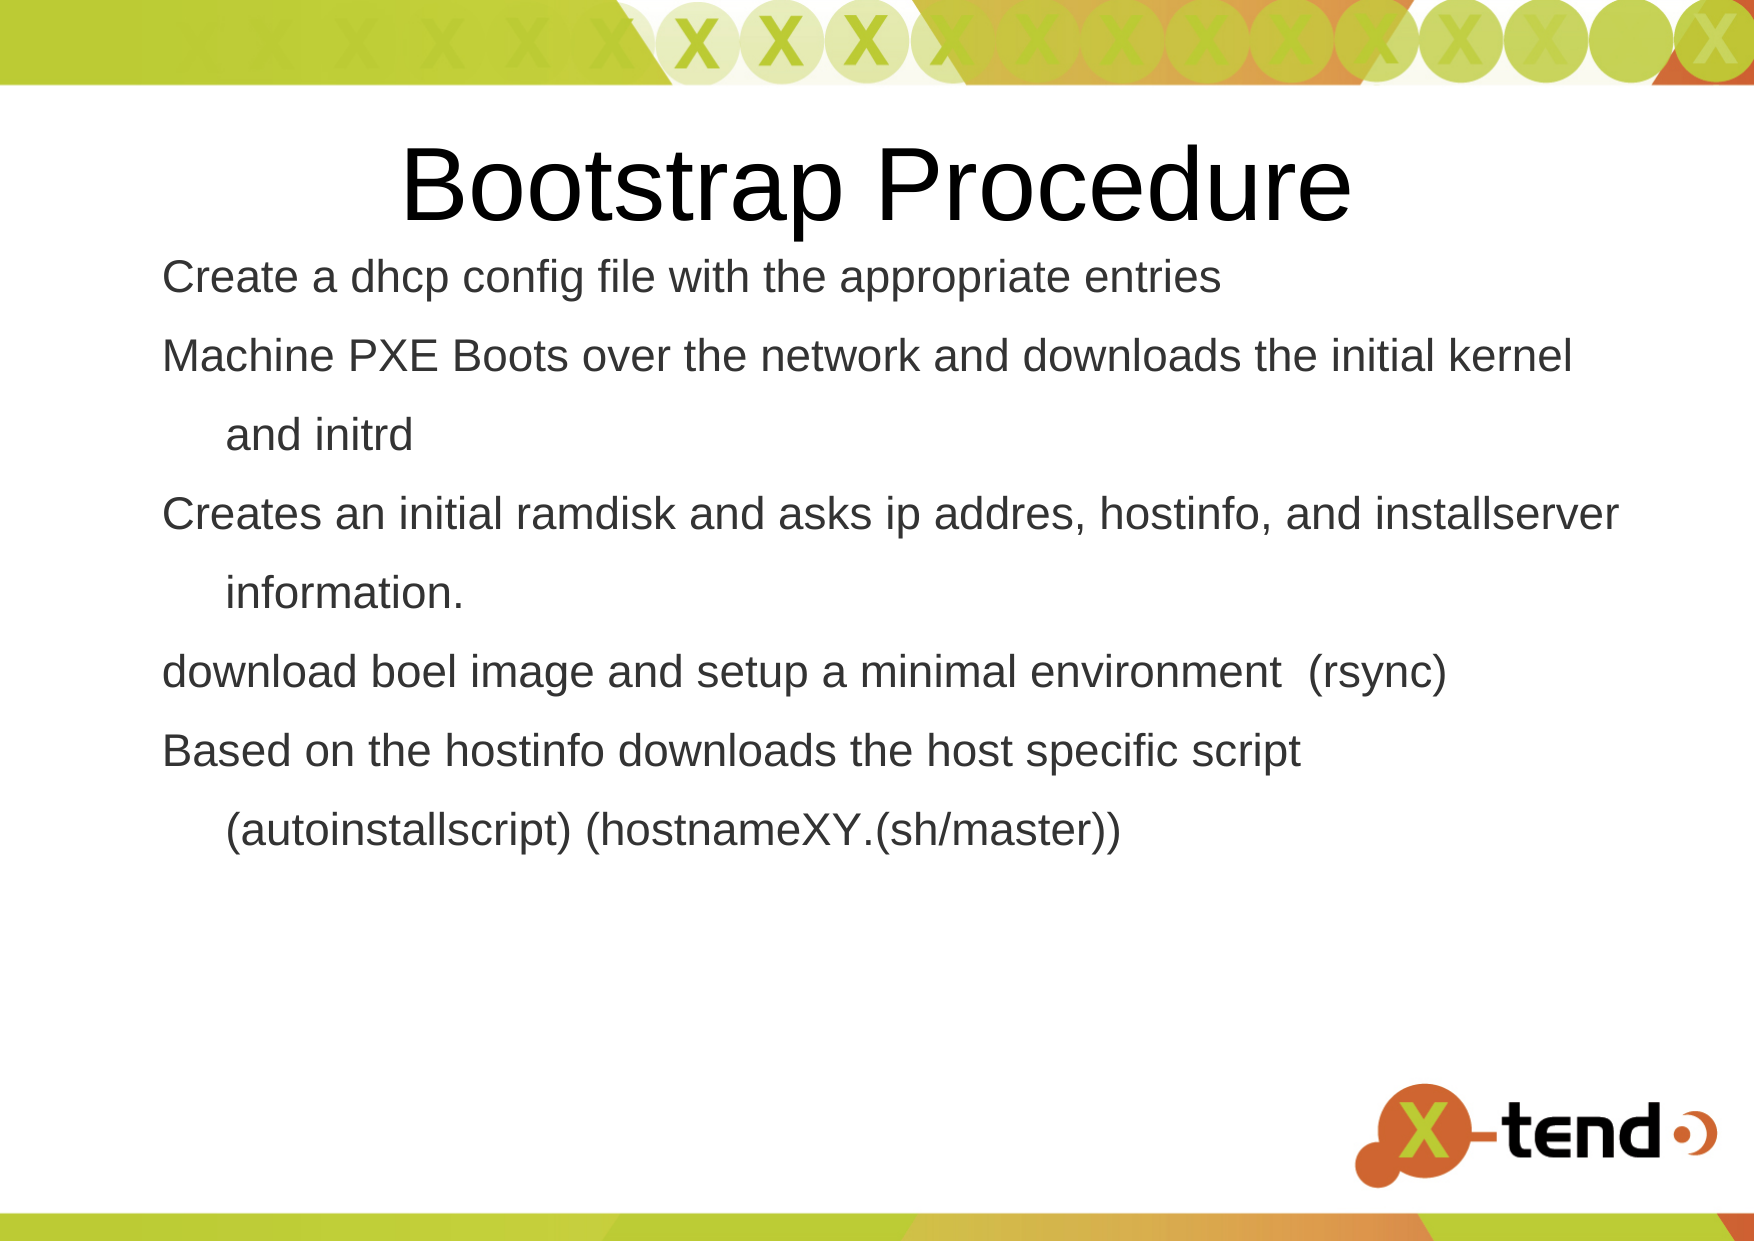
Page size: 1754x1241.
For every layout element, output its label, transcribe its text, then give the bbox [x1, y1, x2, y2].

list Create a dhcp config file with the appropriate entries Machine PXE Boots over the network and downloads the initial kernel and initrd Creates an initial ramdisk and asks ip addres, hostinfo, and installserver information. download boel image and setup a minimal environment (rsync) Based on the hostinfo downloads the host specific script (autoinstallscript) (hostnameXY.(sh/master)) [161, 223, 1627, 1241]
picture [0, 0, 1754, 1241]
title Bootstrap Procedure [128, 49, 1627, 257]
